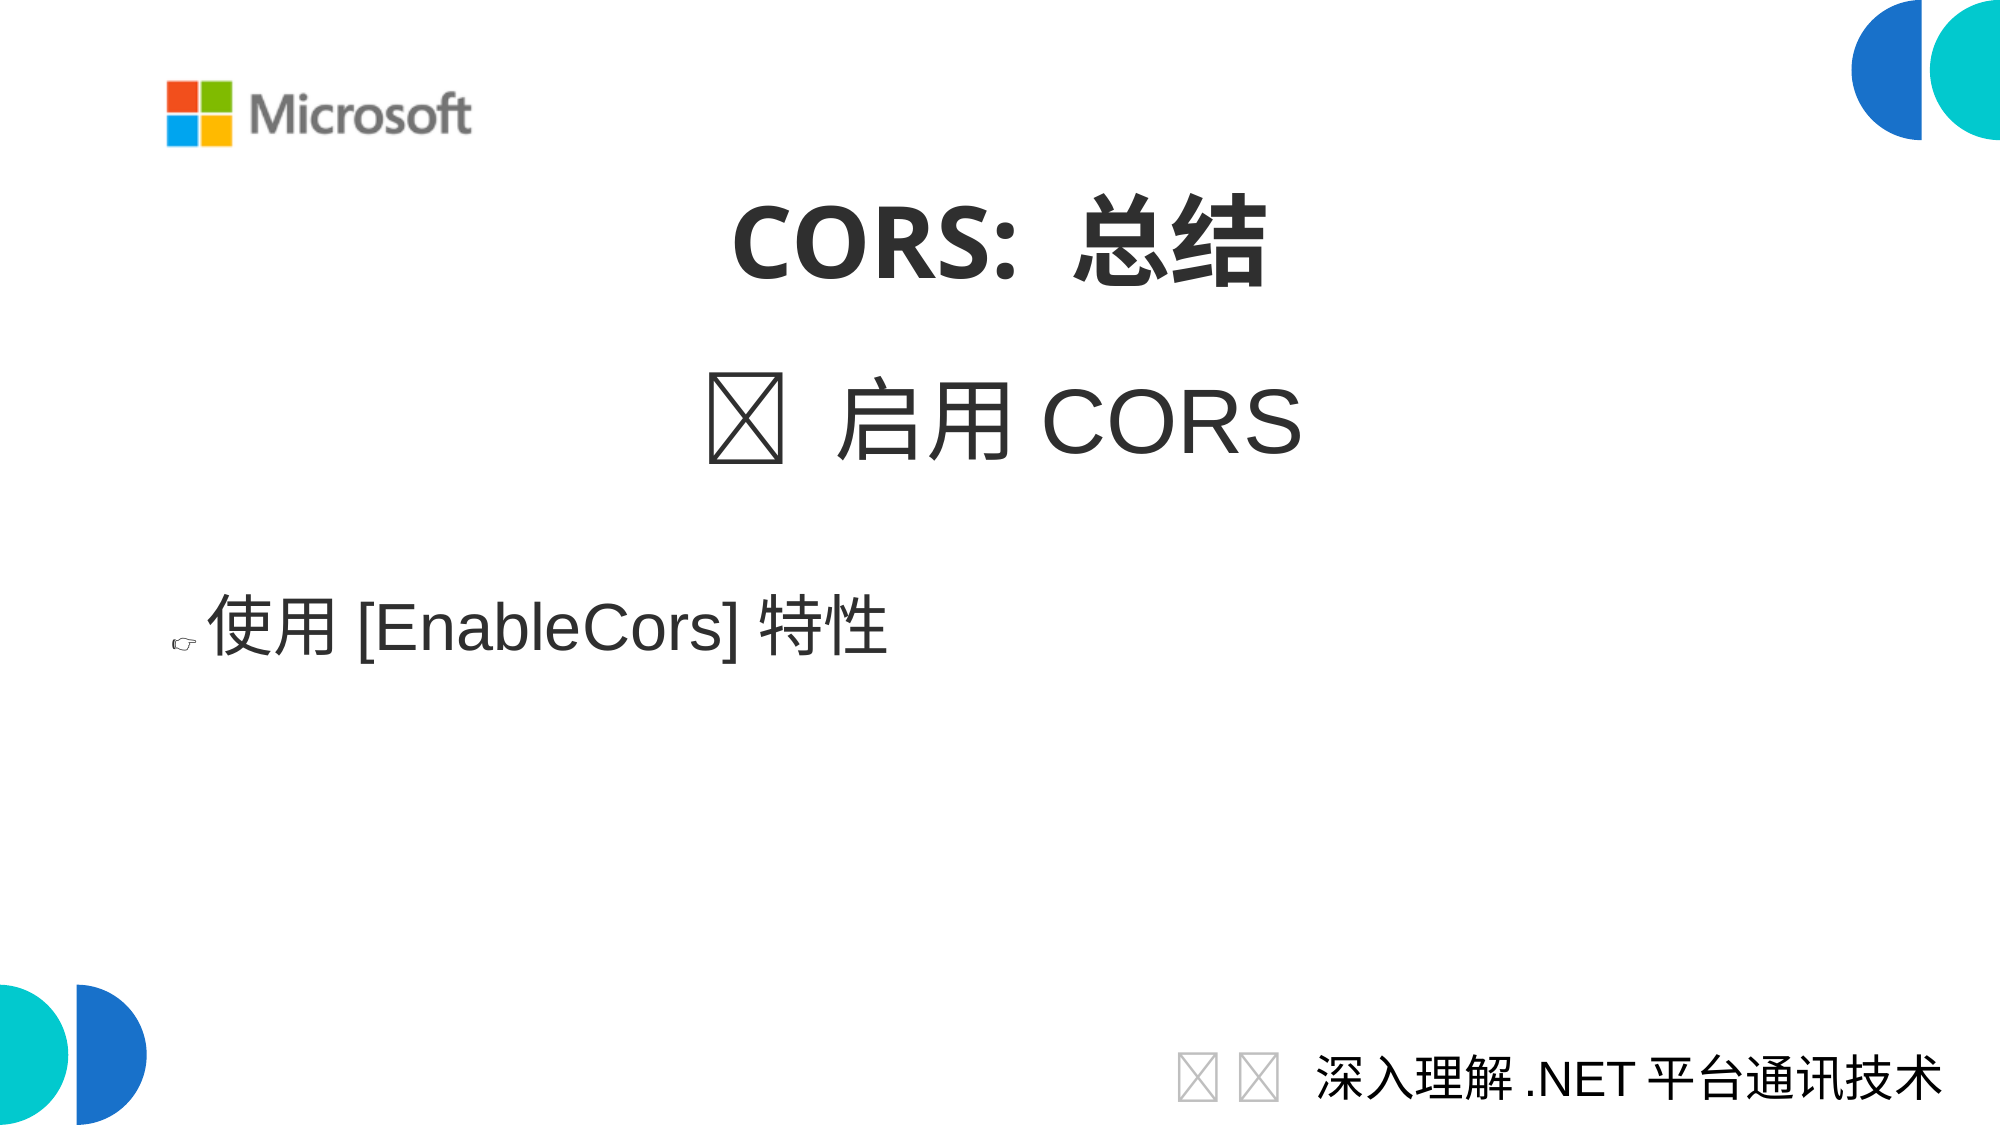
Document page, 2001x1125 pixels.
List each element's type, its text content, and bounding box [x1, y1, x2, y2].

picture [85, 41, 552, 189]
text_box 👉 使用[EnableCors]特性 [156, 576, 1875, 731]
text_box 🚀 启用CORS [144, 354, 1862, 509]
text_box [1702, 6, 2001, 160]
title CORS: 总结 [138, 145, 1862, 332]
subtitle 🚀 🚀 深入理解.NET平台通讯技术 [1173, 1046, 1952, 1107]
